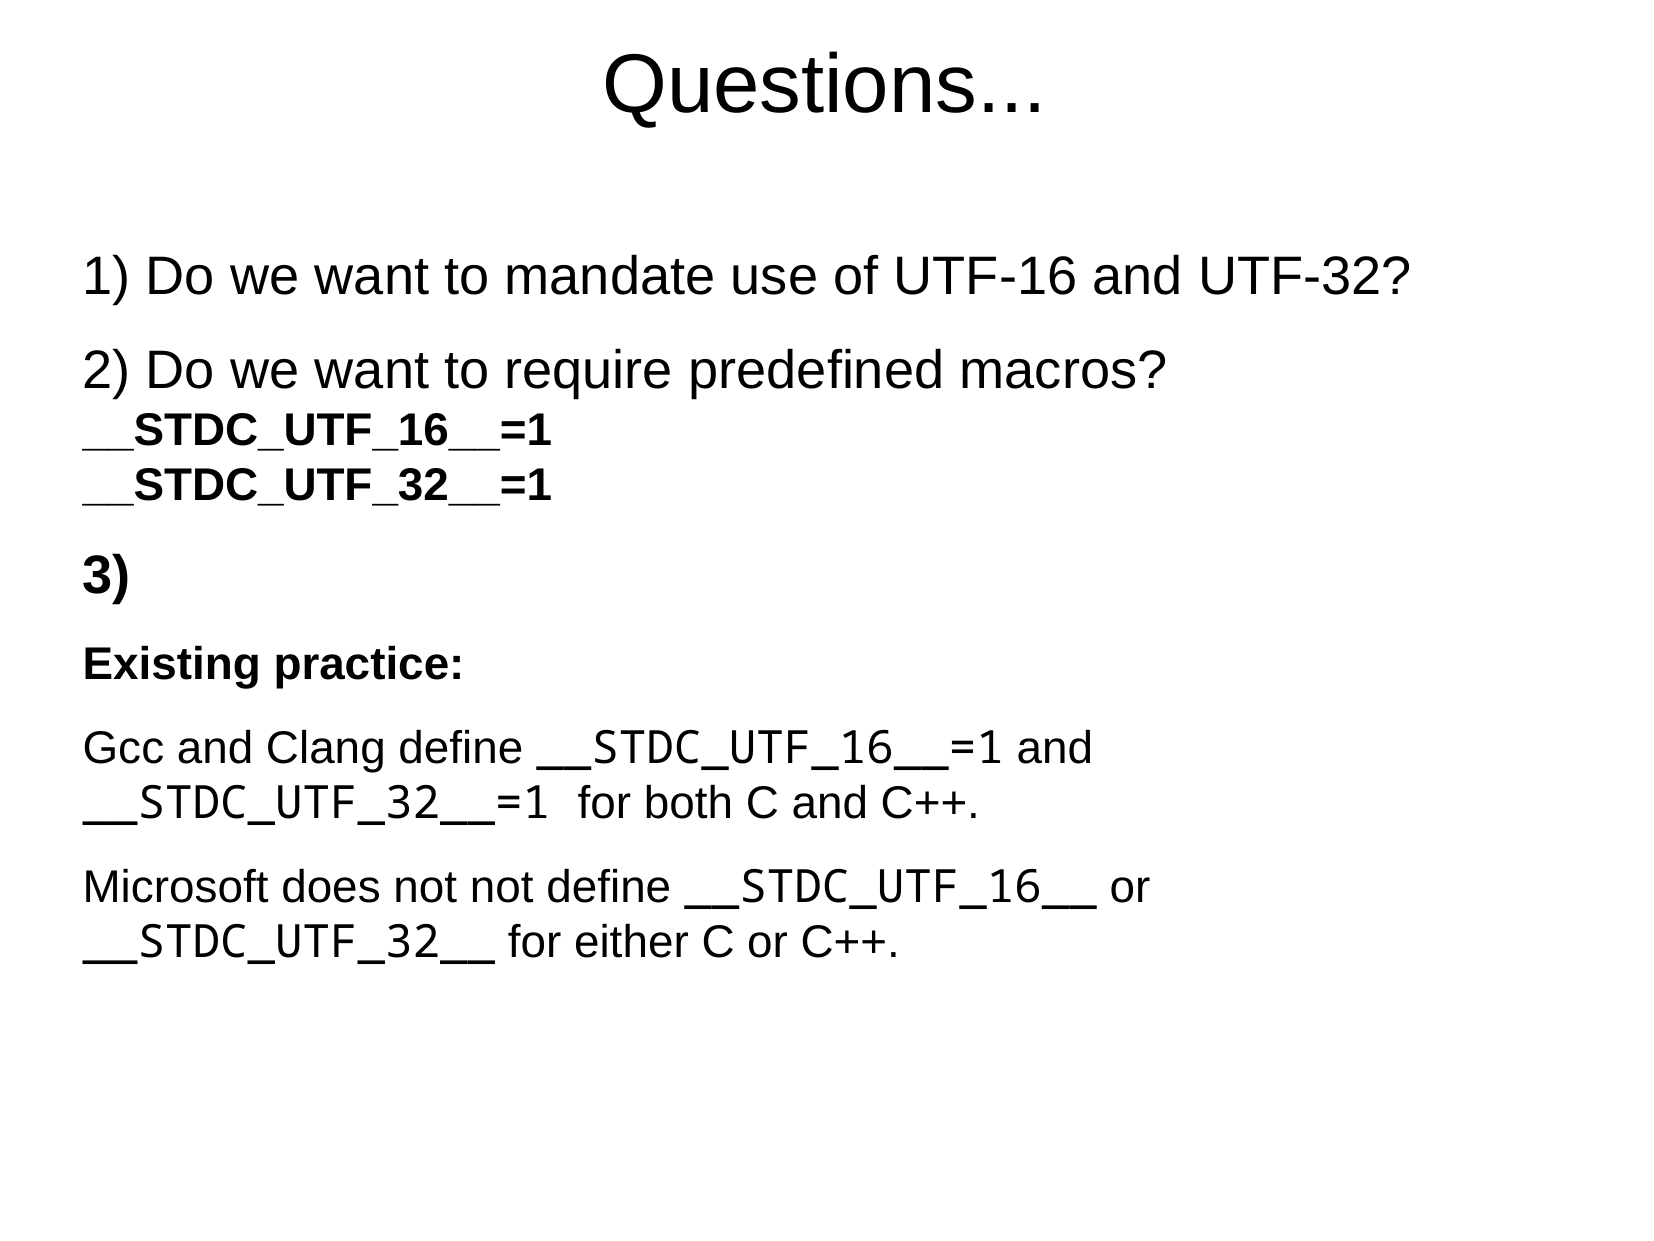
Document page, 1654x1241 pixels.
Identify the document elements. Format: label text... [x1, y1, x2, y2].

list Do we want to mandate use of UTF-16 and UTF-32? Do we want to require predefined macros? __STDC_UTF_16__=1 __STDC_UTF_32__=1 Existing practice: Gcc and Clang define __STDC_UTF_16__=1 and __STDC_UTF_32__=1 for both C and C++. Microsoft does not not define __STDC_UTF_16__ or __STDC_UTF_32__ for either C or C++. [82, 240, 1571, 1126]
text_box Questions... [90, 30, 1561, 166]
